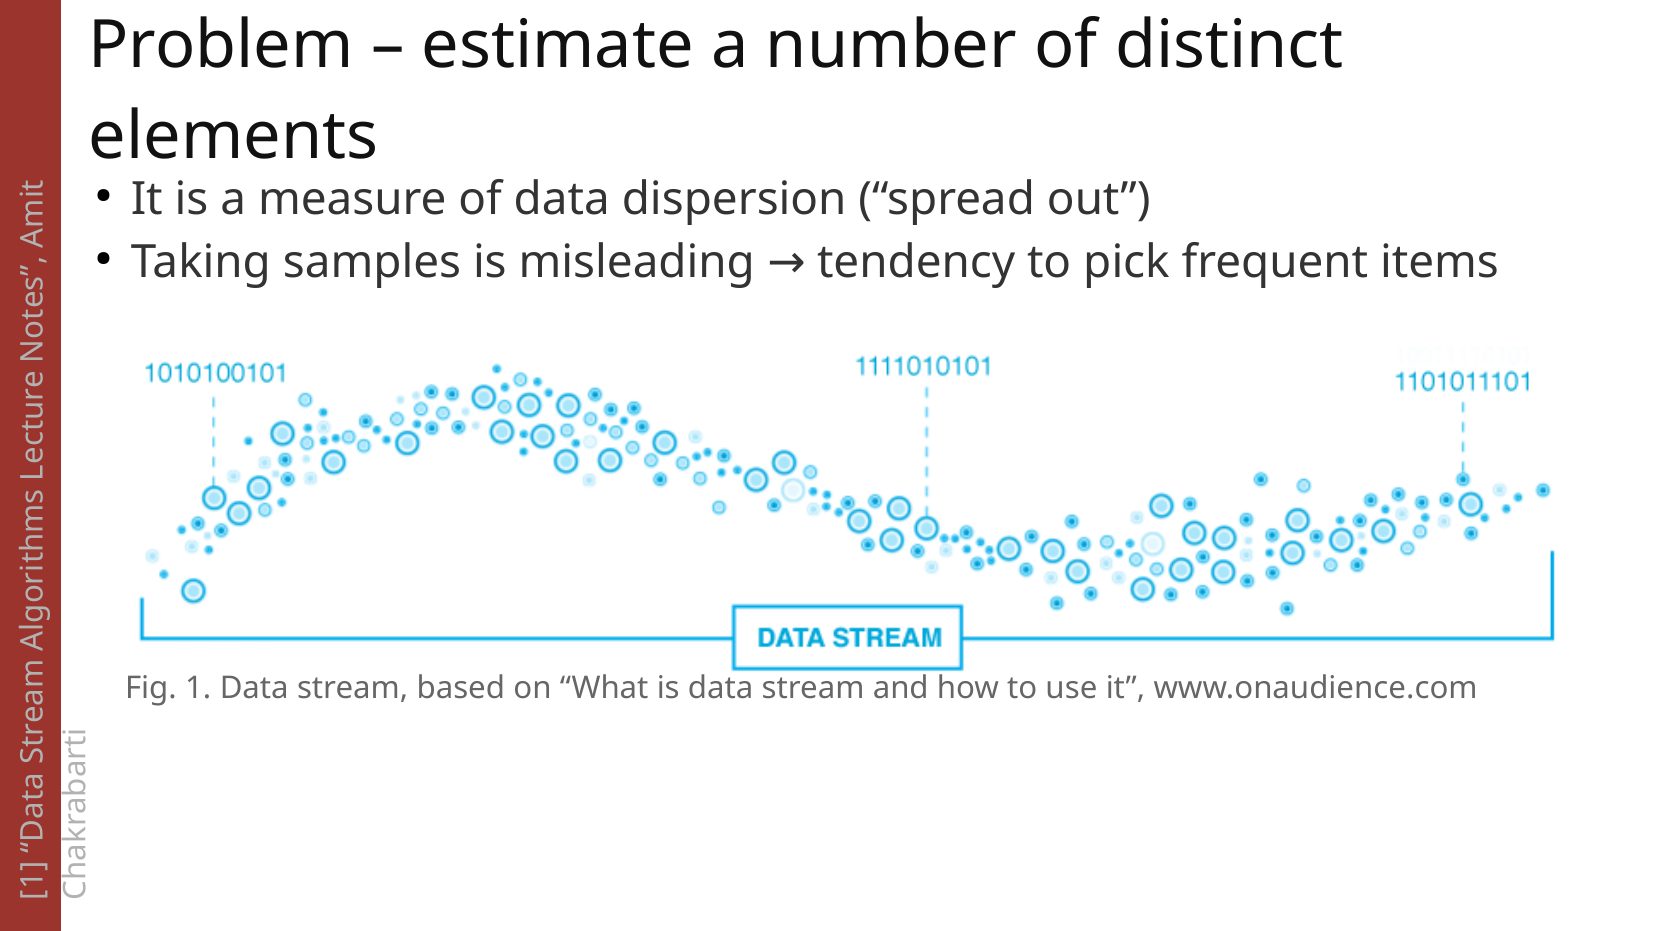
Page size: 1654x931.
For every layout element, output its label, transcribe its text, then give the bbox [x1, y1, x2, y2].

text_box Fig. 1. Data stream, based on “What is data stream and how to use it”, www.onaudience.com [125, 664, 1596, 736]
subtitle It is a measure of data dispersion (“spread out”) Taking samples is misleading → tendency to pick frequent items [95, 165, 1584, 706]
text_box [1] “Data Stream Algorithms Lecture Notes”, Amit Chakrabarti [9, 15, 80, 901]
picture [105, 335, 1584, 678]
title Problem – estimate a number of distinct elements [88, 42, 1621, 133]
text_box [0, 0, 61, 931]
